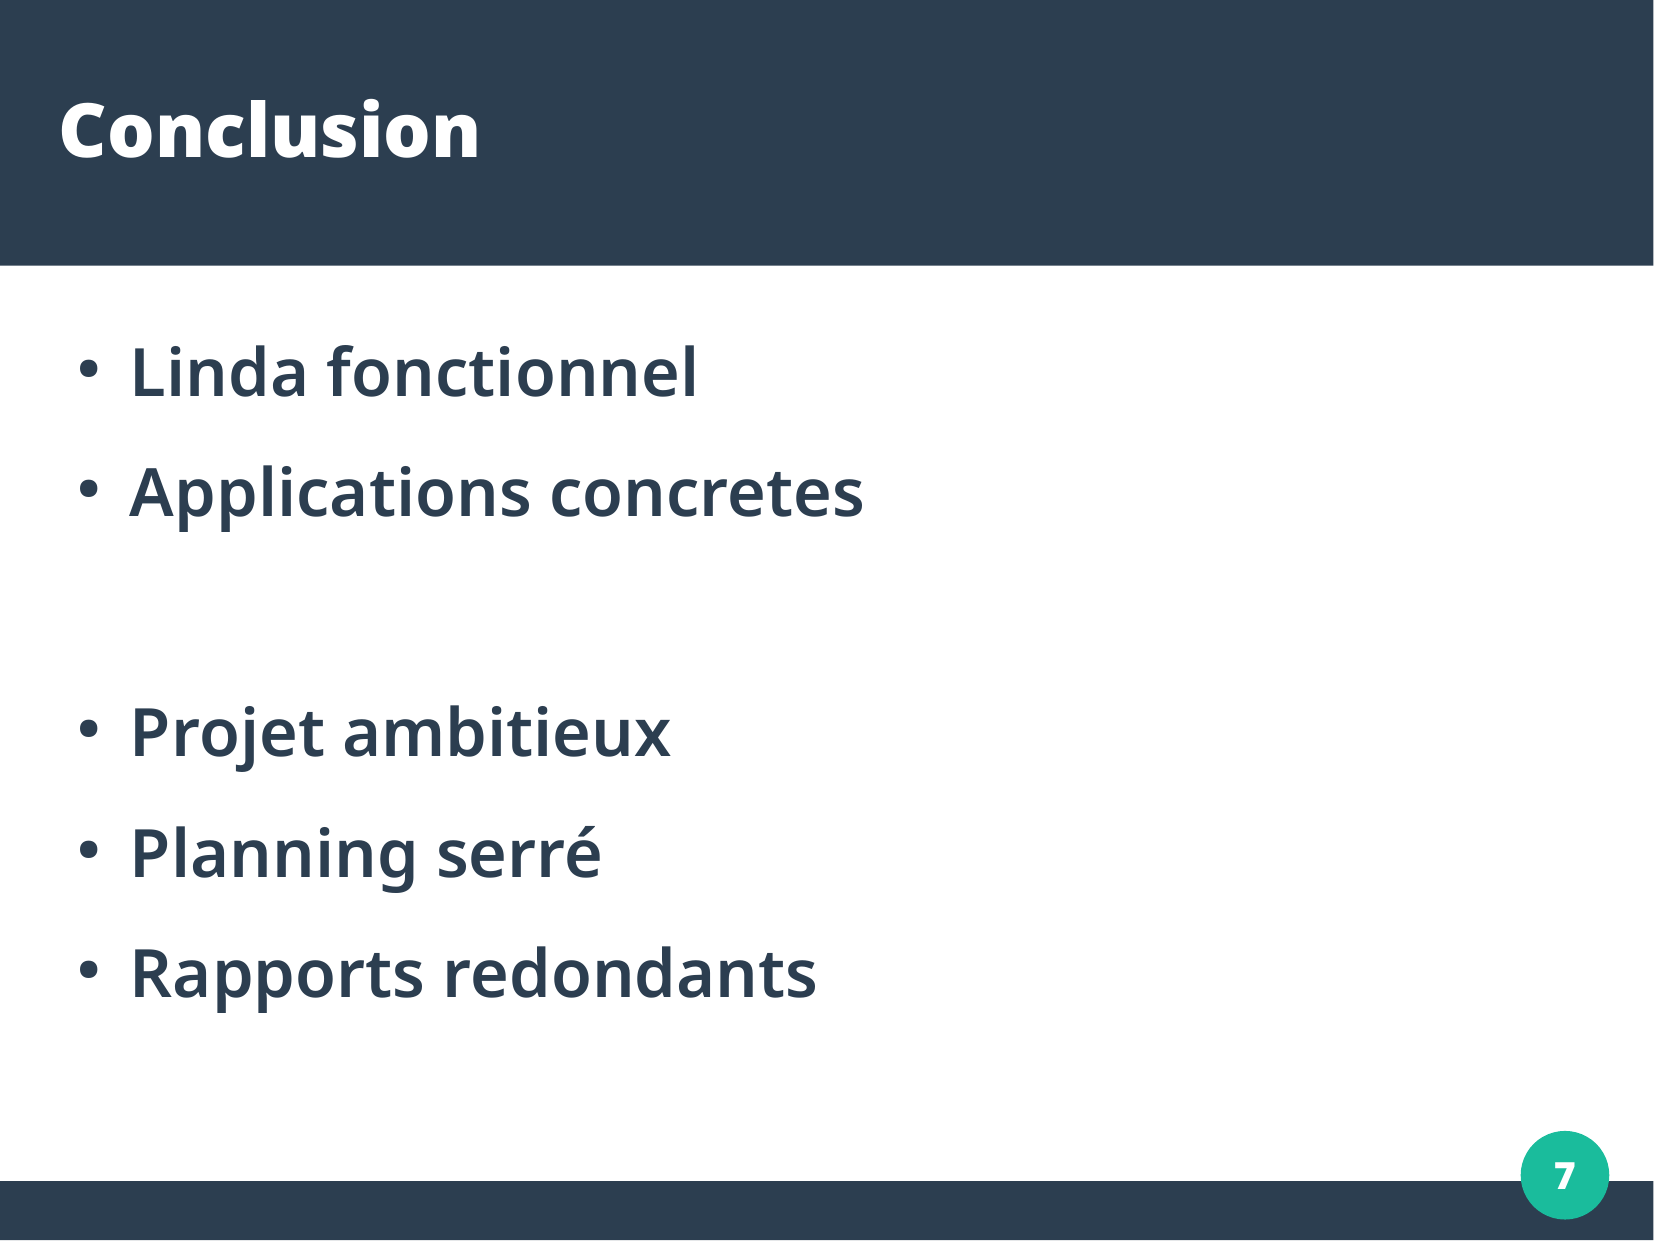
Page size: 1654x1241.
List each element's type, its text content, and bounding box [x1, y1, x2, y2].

list Linda fonctionnel Applications concretes Projet ambitieux Planning serré Rapports redondants [59, 324, 1595, 1152]
title Conclusion [59, 49, 1595, 207]
